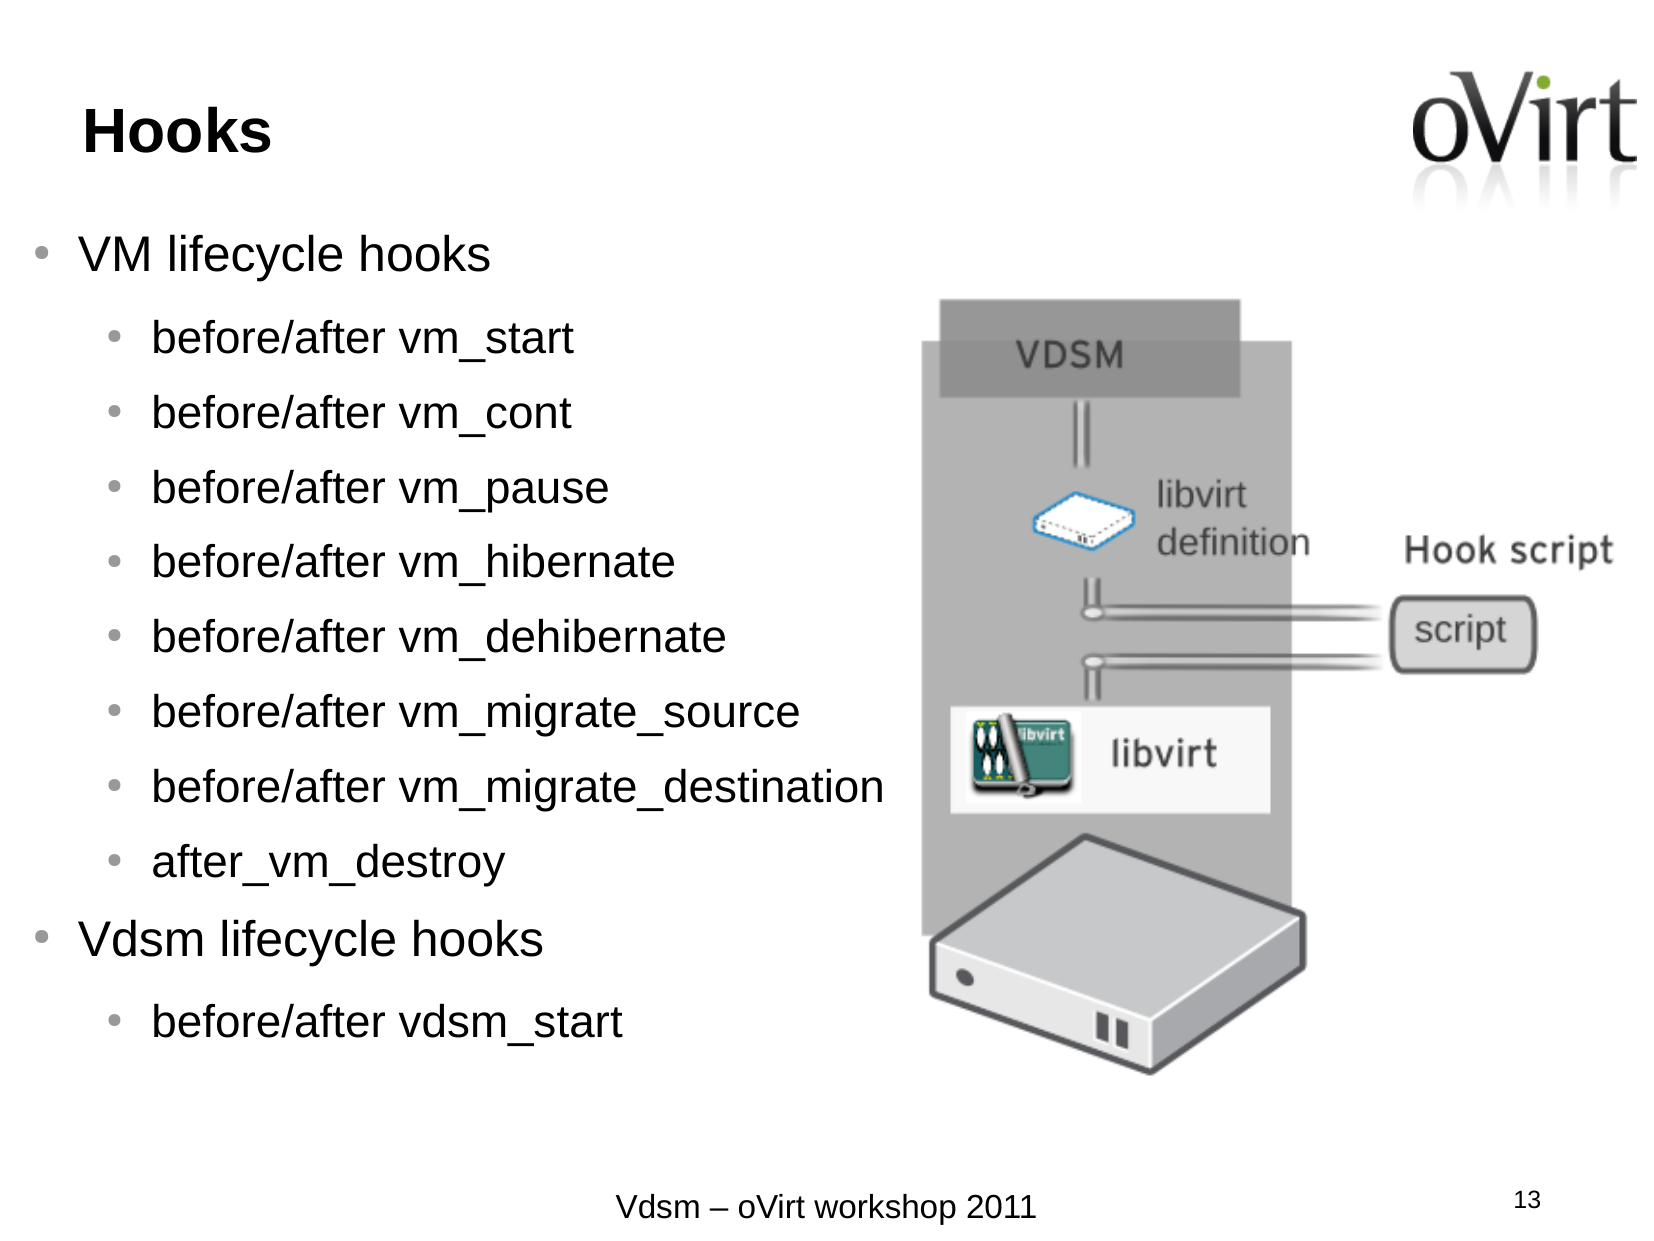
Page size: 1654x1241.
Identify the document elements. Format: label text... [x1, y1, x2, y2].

title Hooks [82, 45, 1303, 218]
list VM lifecycle hooks before/after vm_start before/after vm_cont before/after vm_pause before/after vm_hibernate before/after vm_dehibernate before/after vm_migrate_source before/after vm_migrate_destination after_vm_destroy Vdsm lifecycle hooks before/after vdsm_start [17, 226, 1506, 1048]
picture [1413, 63, 1637, 212]
picture [868, 244, 1654, 1091]
